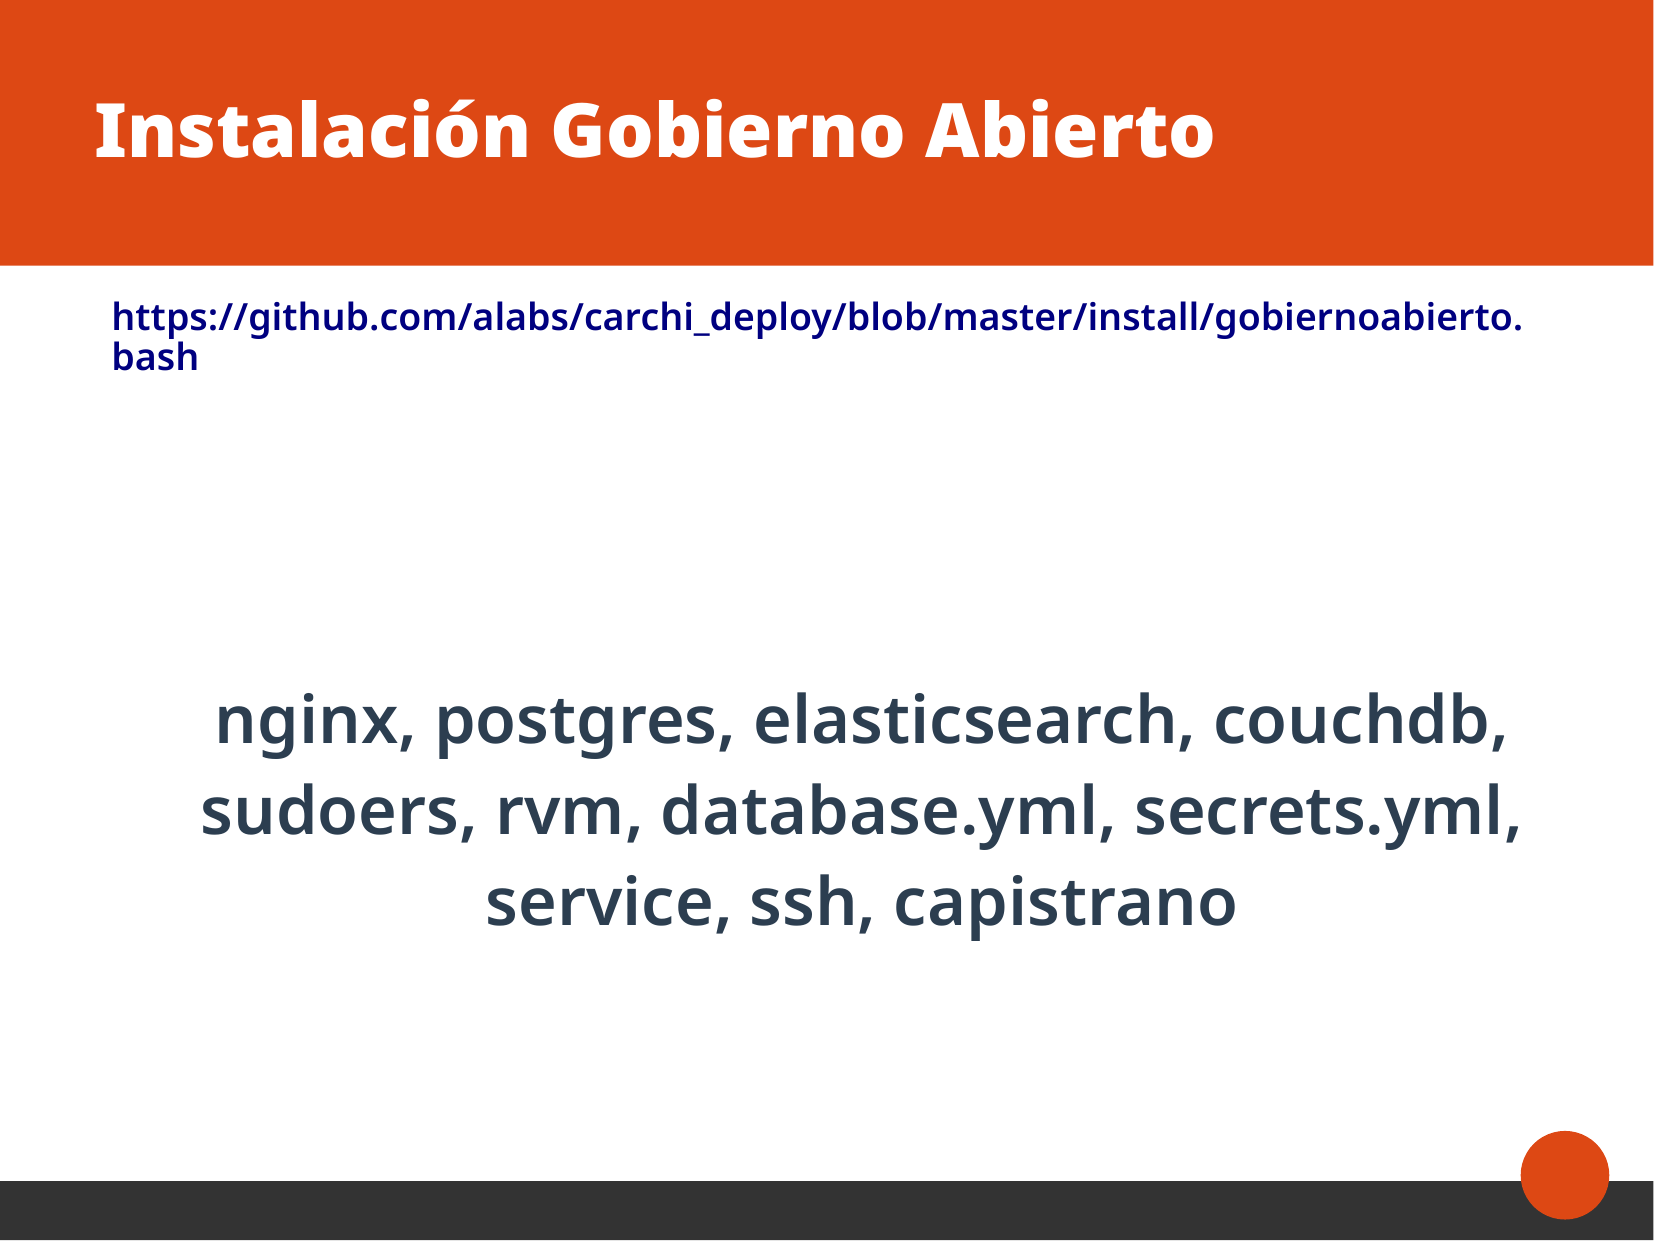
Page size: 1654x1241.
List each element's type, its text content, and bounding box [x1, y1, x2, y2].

title Instalación Gobierno Abierto [59, 49, 1595, 207]
list https://github.com/alabs/carchi_deploy/blob/master/install/gobiernoabierto.bash nginx, postgres, elasticsearch, couchdb, sudoers, rvm, database.yml, secrets.yml, service, ssh, capistrano [82, 290, 1571, 1010]
